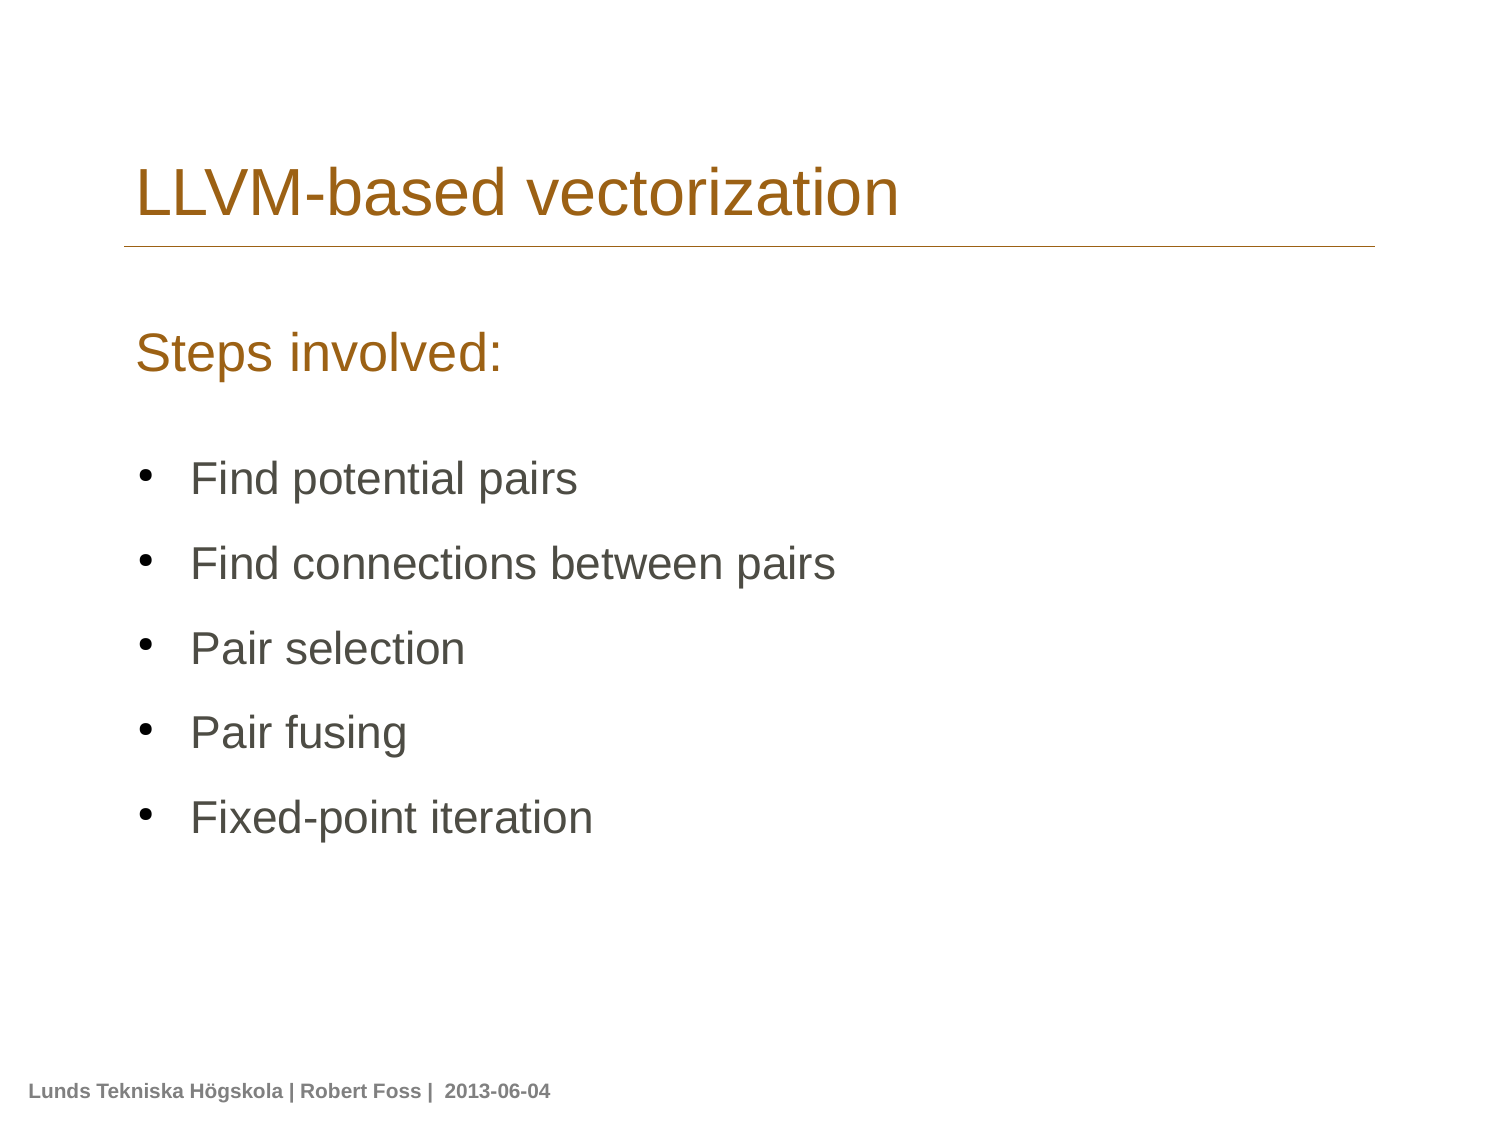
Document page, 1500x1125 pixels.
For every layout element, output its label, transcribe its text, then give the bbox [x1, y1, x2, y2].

list Find potential pairs Find connections between pairs Pair selection Pair fusing Fixed-point iteration [120, 448, 1500, 1125]
title LLVM-based vectorization [120, 120, 1500, 258]
title Steps involved: [120, 280, 1500, 419]
